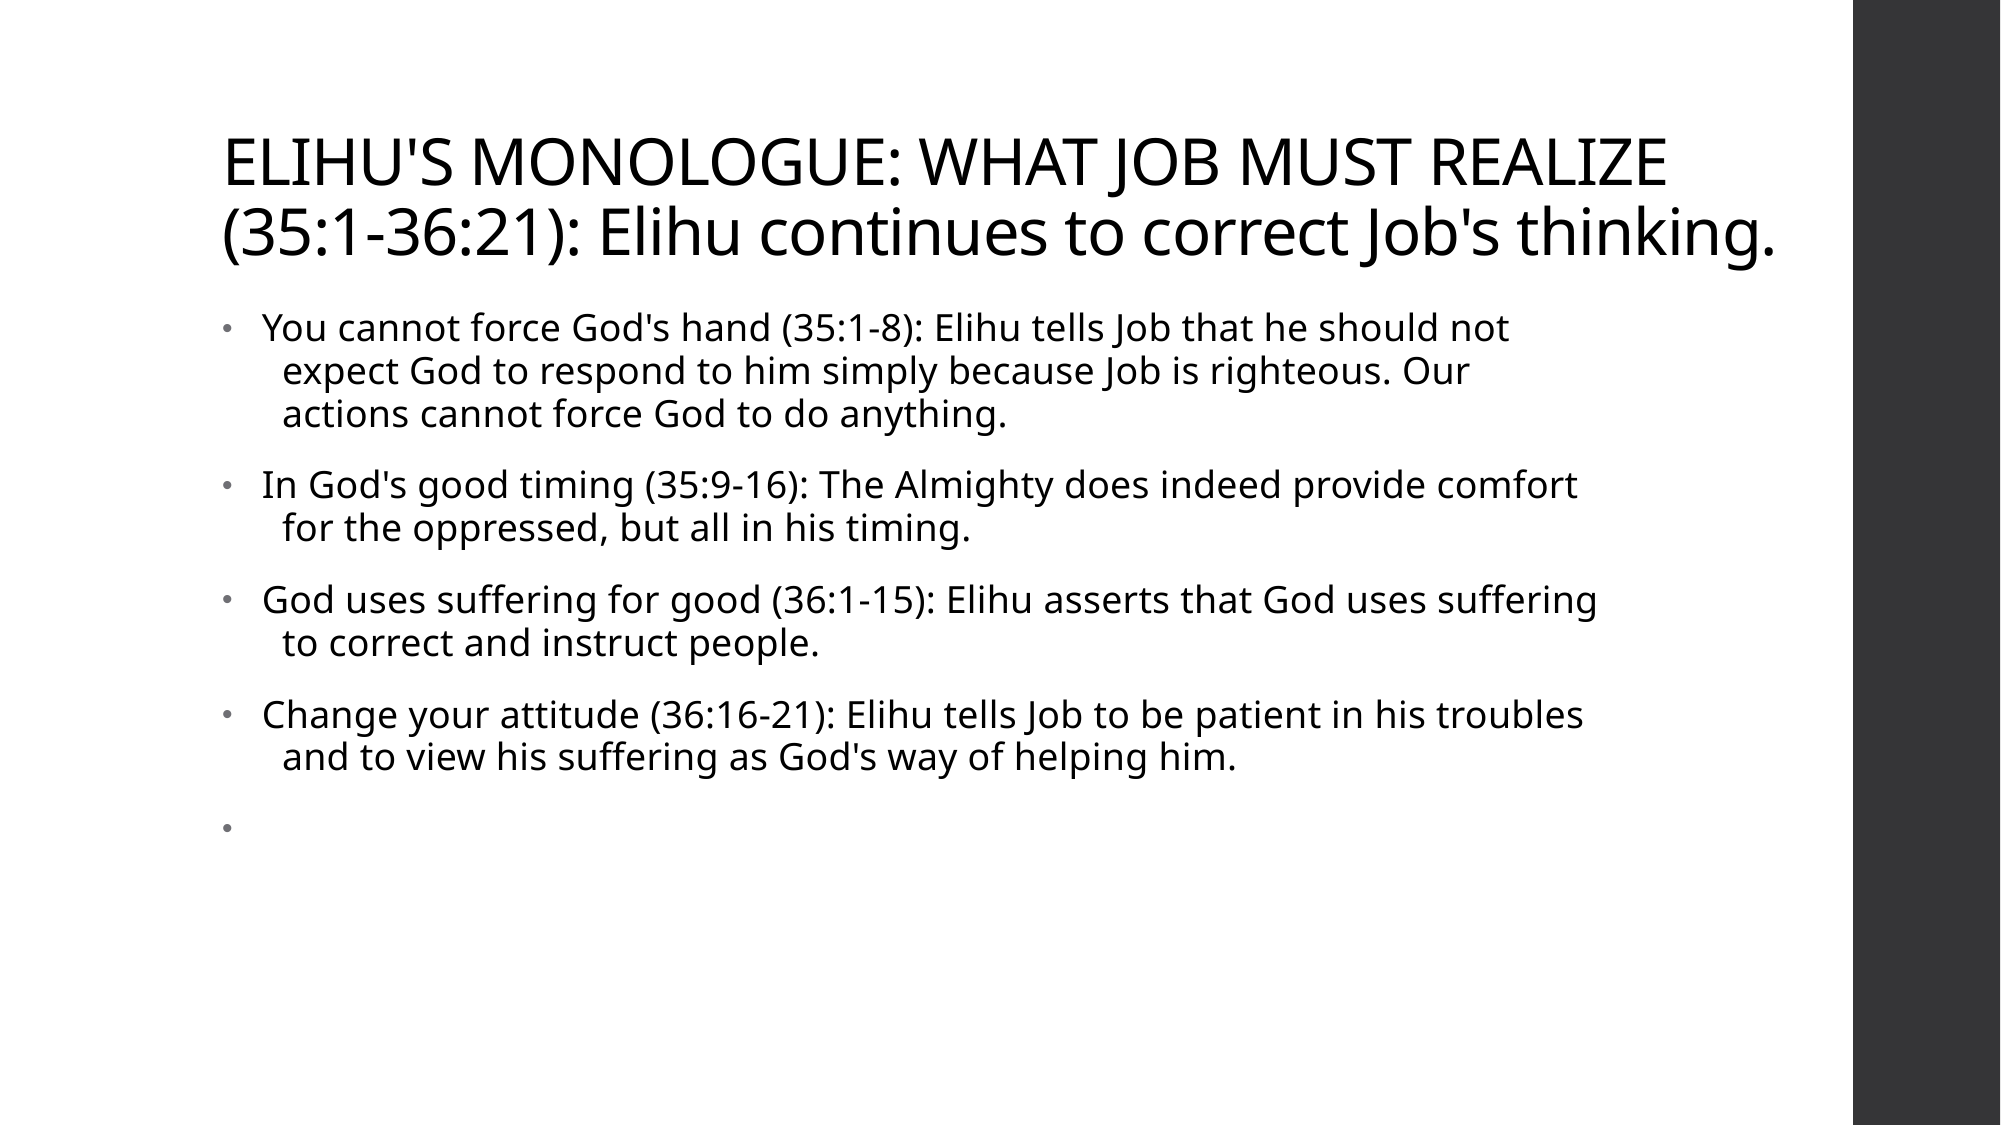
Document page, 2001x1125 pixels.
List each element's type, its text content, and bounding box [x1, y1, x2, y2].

title ELIHU'S MONOLOGUE: WHAT JOB MUST REALIZE (35:1-36:21): Elihu continues to correct Job's thinking. [206, 60, 1797, 278]
list You cannot force God's hand (35:1-8): Elihu tells Job that he should not expect God to respond to him simply because Job is righteous. Our actions cannot force God to do anything. In God's good timing (35:9-16): The Almighty does indeed provide comfort for the oppressed, but all in his timing. God uses suffering for good (36:1-15): Elihu asserts that God uses suffering to correct and instruct people. Change your attitude (36:16-21): Elihu tells Job to be patient in his troubles and to view his suffering as God's way of helping him. [206, 299, 1617, 1014]
